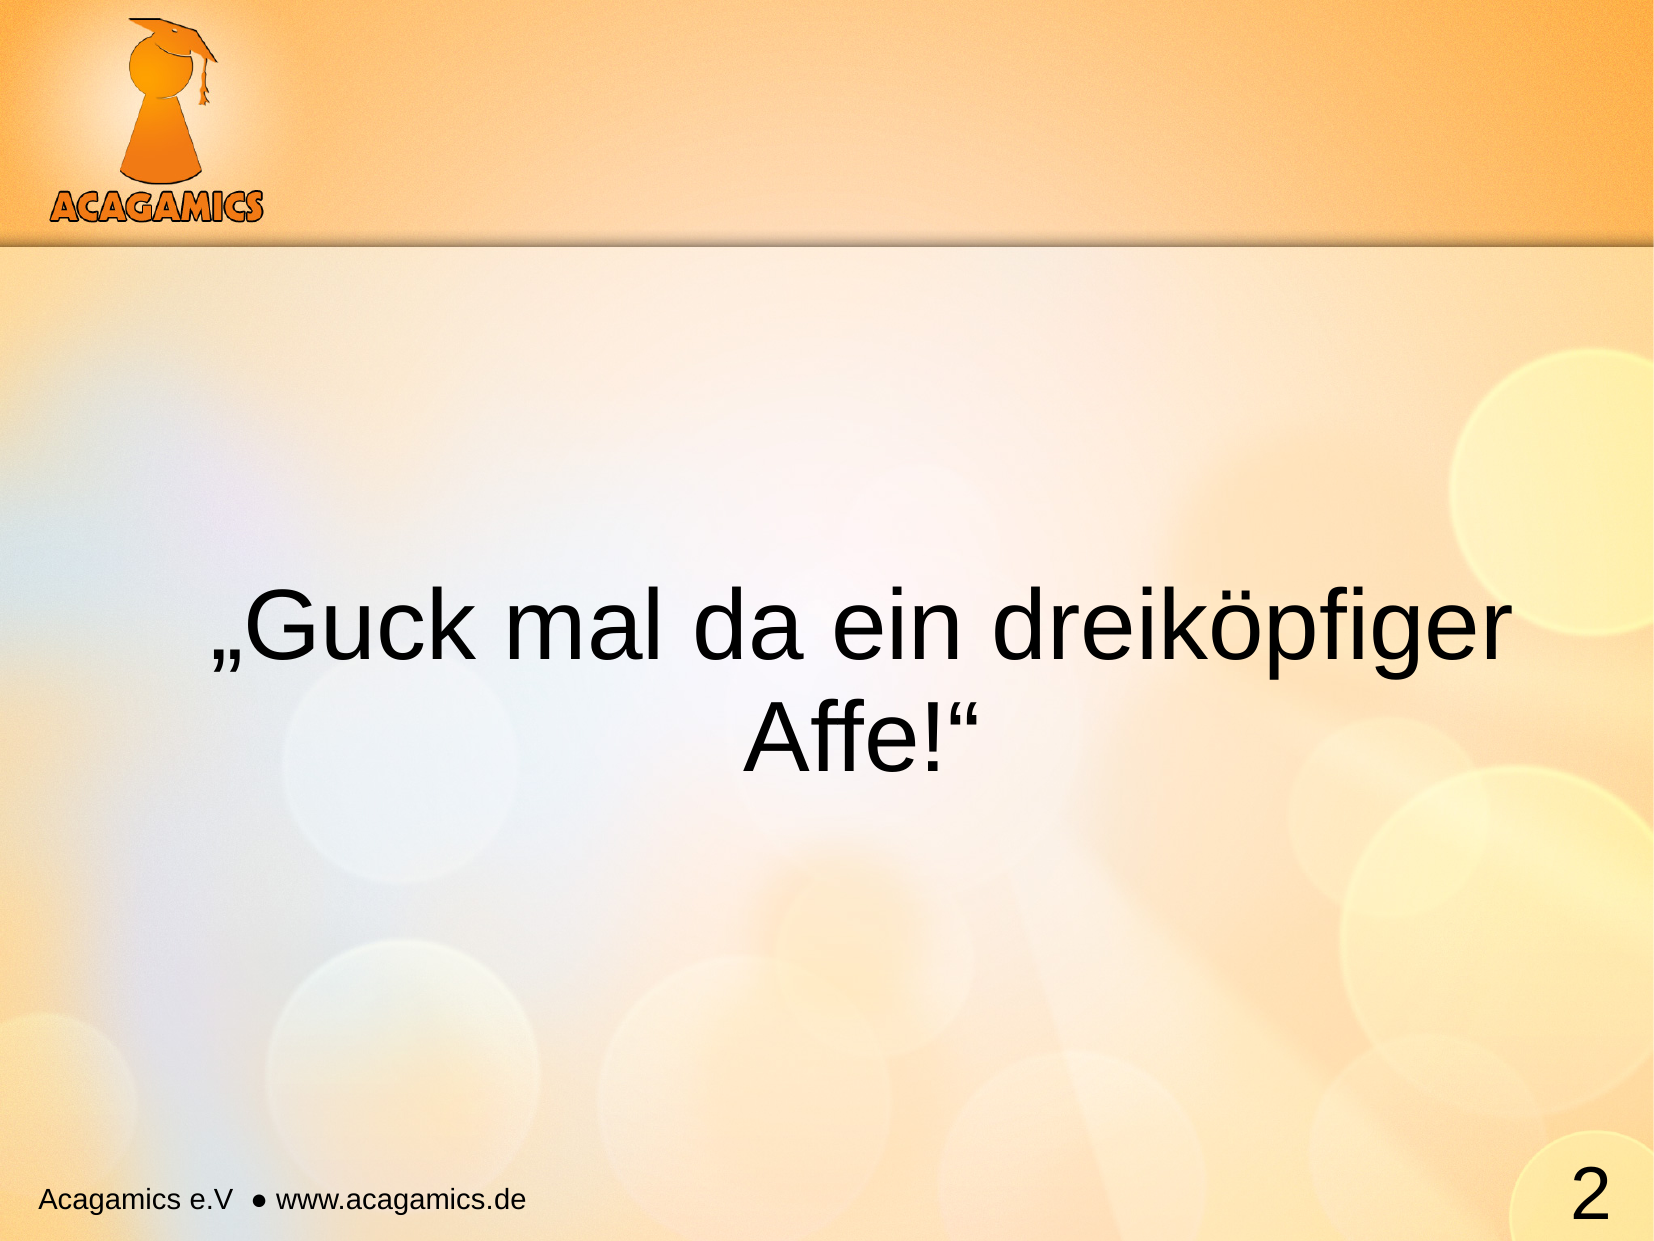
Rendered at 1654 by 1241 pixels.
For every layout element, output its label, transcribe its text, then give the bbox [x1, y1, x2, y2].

list „Guck mal da ein dreiköpfiger Affe!“ [82, 290, 1571, 1109]
picture [0, 0, 1654, 1241]
